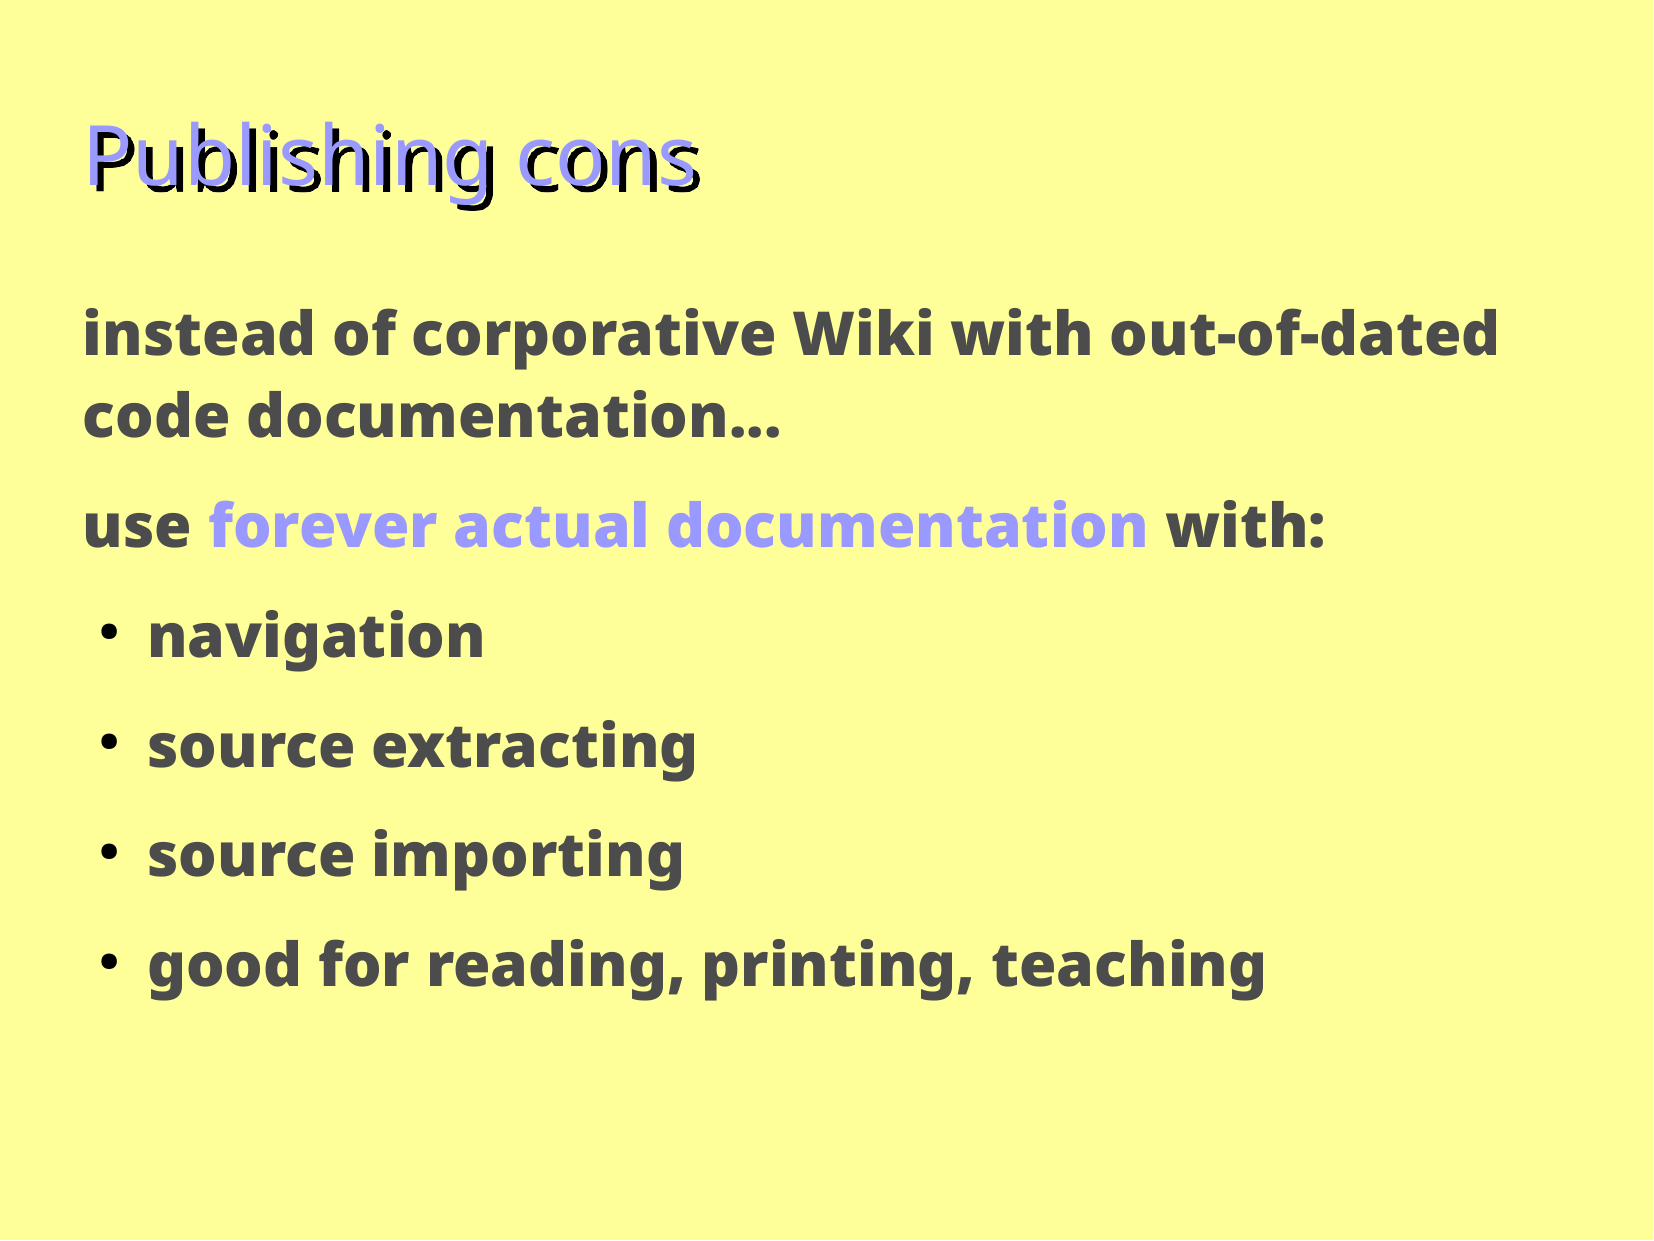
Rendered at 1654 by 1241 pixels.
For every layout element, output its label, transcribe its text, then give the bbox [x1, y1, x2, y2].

list instead of corporative Wiki with out-of-dated code documentation... use forever actual documentation with: navigation source extracting source importing good for reading, printing, teaching [82, 290, 1538, 1010]
title Publishing cons [82, 49, 1571, 257]
